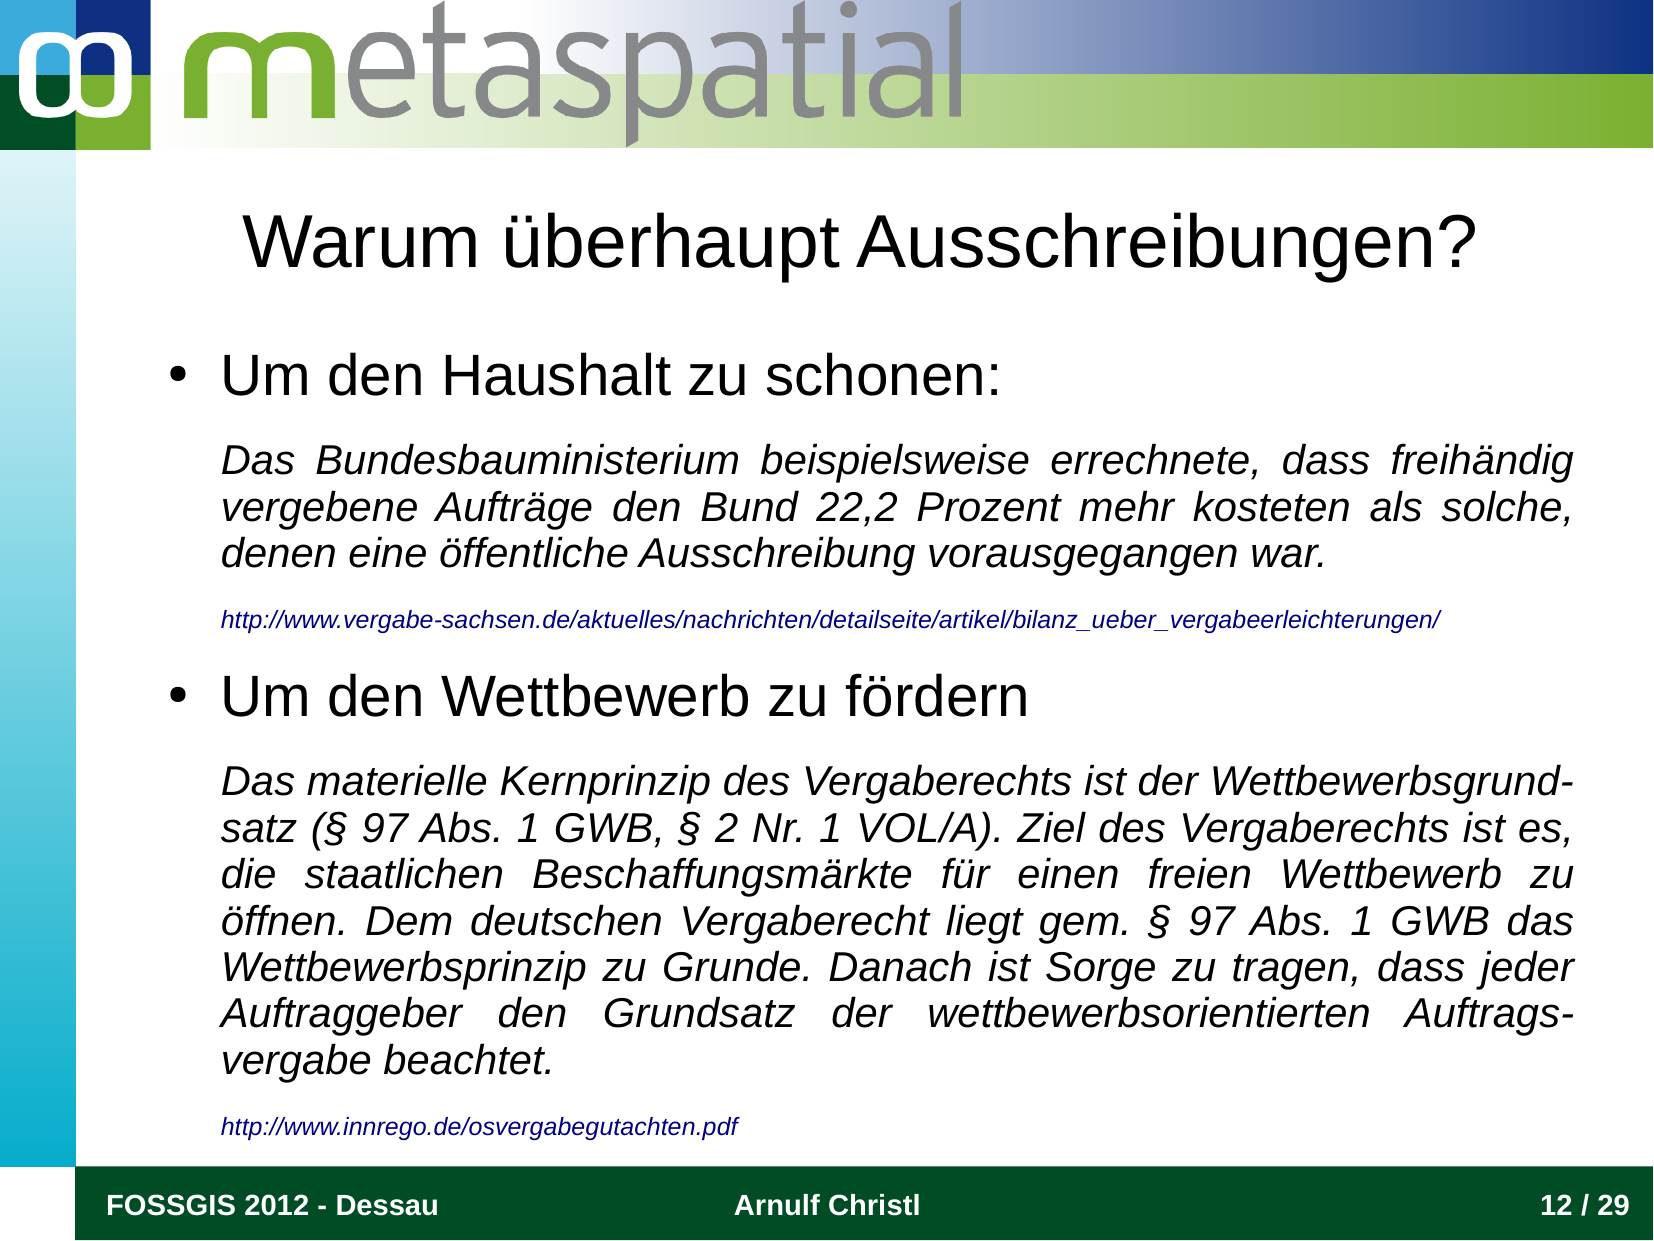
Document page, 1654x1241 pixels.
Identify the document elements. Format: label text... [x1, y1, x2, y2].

list Um den Haushalt zu schonen: Das Bundesbauministerium beispielsweise errechnete, dass freihändig vergebene Aufträge den Bund 22,2 Prozent mehr kosteten als solche, denen eine öffentliche Ausschreibung vorausgegangen war. http://www.vergabe-sachsen.de/aktuelles/nachrichten/detailseite/artikel/bilanz_ueber_vergabeerleichterungen/ Um den Wettbewerb zu fördern Das materielle Kernprinzip des Vergaberechts ist der Wettbewerbsgrund-satz (§ 97 Abs. 1 GWB, § 2 Nr. 1 VOL/A). Ziel des Vergaberechts ist es, die staatlichen Beschaffungsmärkte für einen freien Wettbewerb zu öffnen. Dem deutschen Vergaberecht liegt gem. § 97 Abs. 1 GWB das Wettbewerbsprinzip zu Grunde. Danach ist Sorge zu tragen, dass jeder Auftraggeber den Grundsatz der wettbewerbsorientierten Auftrags-vergabe beachtet. http://www.innrego.de/osvergabegutachten.pdf [150, 342, 1576, 1141]
title Warum überhaupt Ausschreibungen? [150, 138, 1571, 342]
picture [0, 0, 961, 150]
